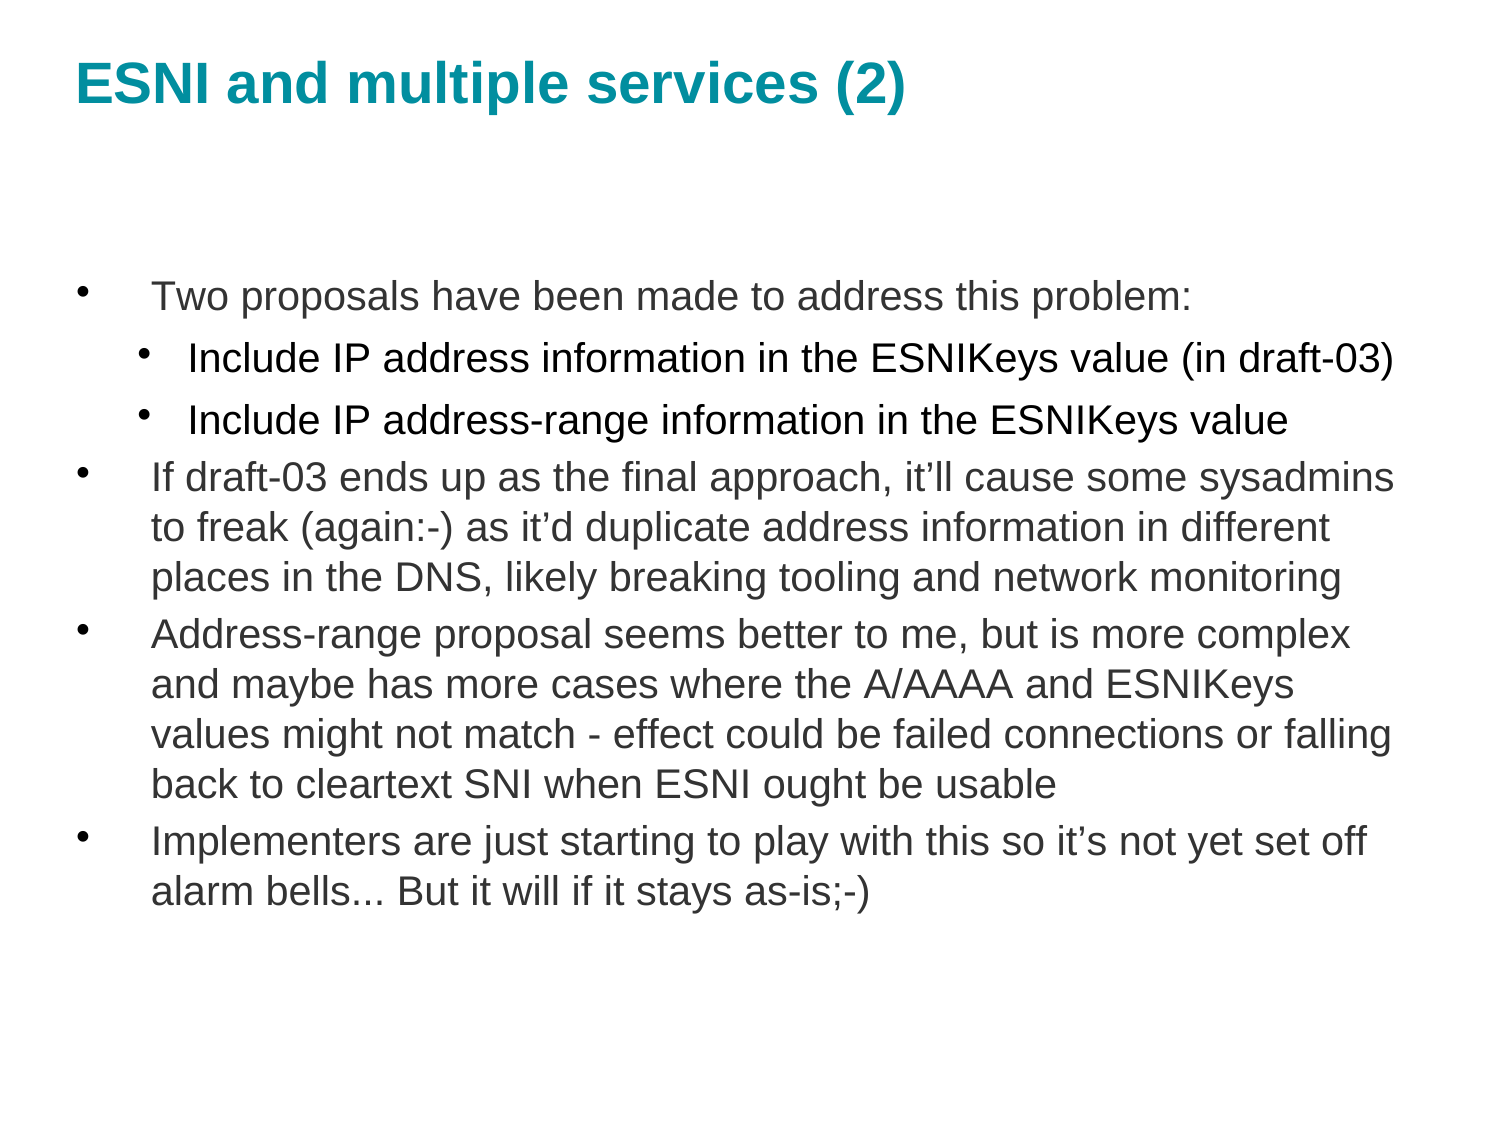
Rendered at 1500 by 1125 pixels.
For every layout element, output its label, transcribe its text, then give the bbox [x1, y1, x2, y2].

list Two proposals have been made to address this problem: Include IP address information in the ESNIKeys value (in draft-03) Include IP address-range information in the ESNIKeys value If draft-03 ends up as the final approach, it’ll cause some sysadmins to freak (again:-) as it’d duplicate address information in different places in the DNS, likely breaking tooling and network monitoring Address-range proposal seems better to me, but is more complex and maybe has more cases where the A/AAAA and ESNIKeys values might not match - effect could be failed connections or falling back to cleartext SNI when ESNI ought be usable Implementers are just starting to play with this so it’s not yet set off alarm bells... But it will if it stays as-is;-) [75, 268, 1426, 922]
title ESNI and multiple services (2) [75, 44, 1426, 233]
